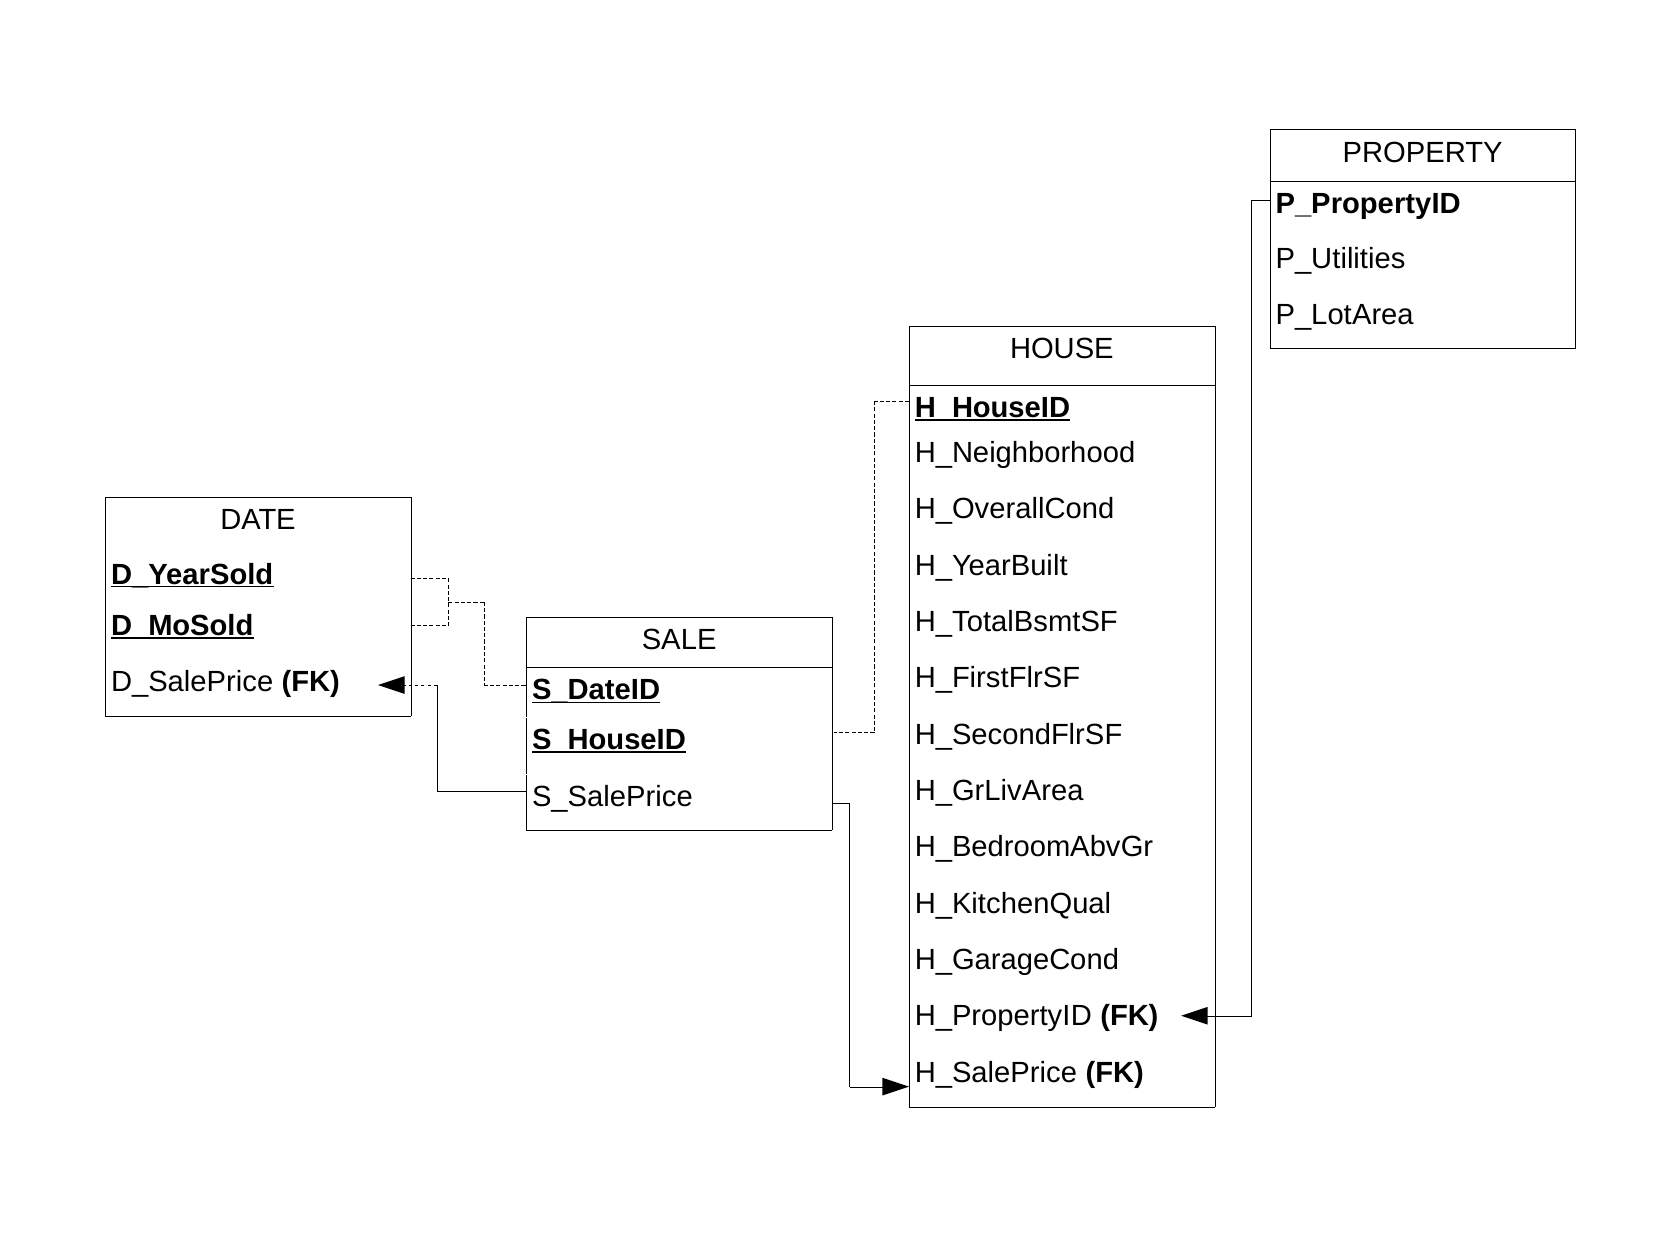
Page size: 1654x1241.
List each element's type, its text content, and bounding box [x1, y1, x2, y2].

table_cell H_SalePrice (FK) [910, 1050, 1215, 1107]
table_cell H_OverallCond [910, 486, 1215, 543]
table_cell D_MoSold [106, 603, 411, 659]
table_cell H_HouseID [910, 386, 1215, 430]
table_cell H_GarageCond [910, 937, 1215, 993]
table_cell S_DateID [527, 668, 832, 717]
table_cell S_SalePrice [527, 775, 832, 830]
table_cell D_SalePrice (FK) [106, 659, 411, 716]
table_header PROPERTY [1271, 130, 1575, 181]
table_cell H_YearBuilt [910, 543, 1215, 599]
table_cell S_HouseID [527, 718, 832, 774]
table_cell H_KitchenQual [910, 881, 1215, 937]
table_cell D_YearSold [106, 552, 411, 603]
table_cell H_SecondFlrSF [910, 712, 1215, 768]
table_cell P_Utilities [1271, 236, 1575, 292]
table_cell H_TotalBsmtSF [910, 599, 1215, 655]
table_header HOUSE [910, 327, 1215, 385]
table_cell P_PropertyID [1271, 182, 1575, 236]
table_cell H_GrLivArea [910, 768, 1215, 824]
table_cell H_Neighborhood [910, 430, 1215, 486]
table_cell P_LotArea [1271, 292, 1575, 348]
table_header DATE [106, 498, 411, 552]
table_cell H_PropertyID (FK) [910, 993, 1215, 1050]
table_cell H_BedroomAbvGr [910, 824, 1215, 881]
table_cell H_FirstFlrSF [910, 655, 1215, 712]
table_header SALE [527, 618, 832, 667]
